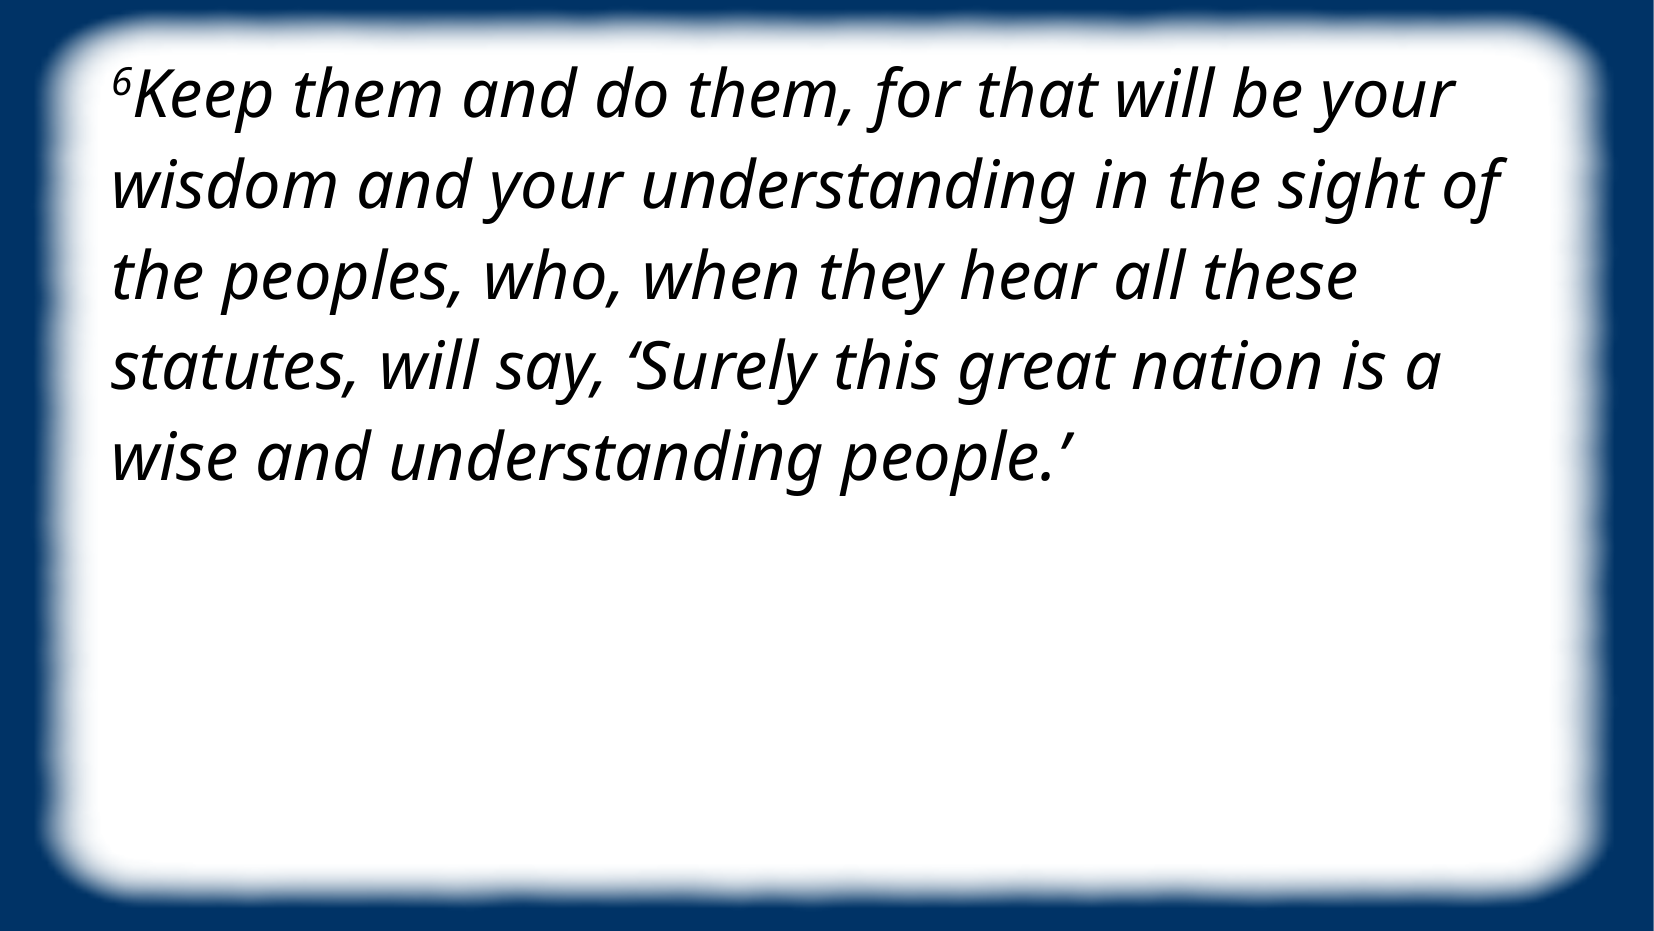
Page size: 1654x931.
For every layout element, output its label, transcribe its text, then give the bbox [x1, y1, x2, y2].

text_box 6Keep them and do them, for that will be your wisdom and your understanding in the sight of the peoples, who, when they hear all these statutes, will say, ‘Surely this great nation is a wise and understanding people.’ [96, 38, 1537, 498]
picture [0, 0, 1654, 931]
